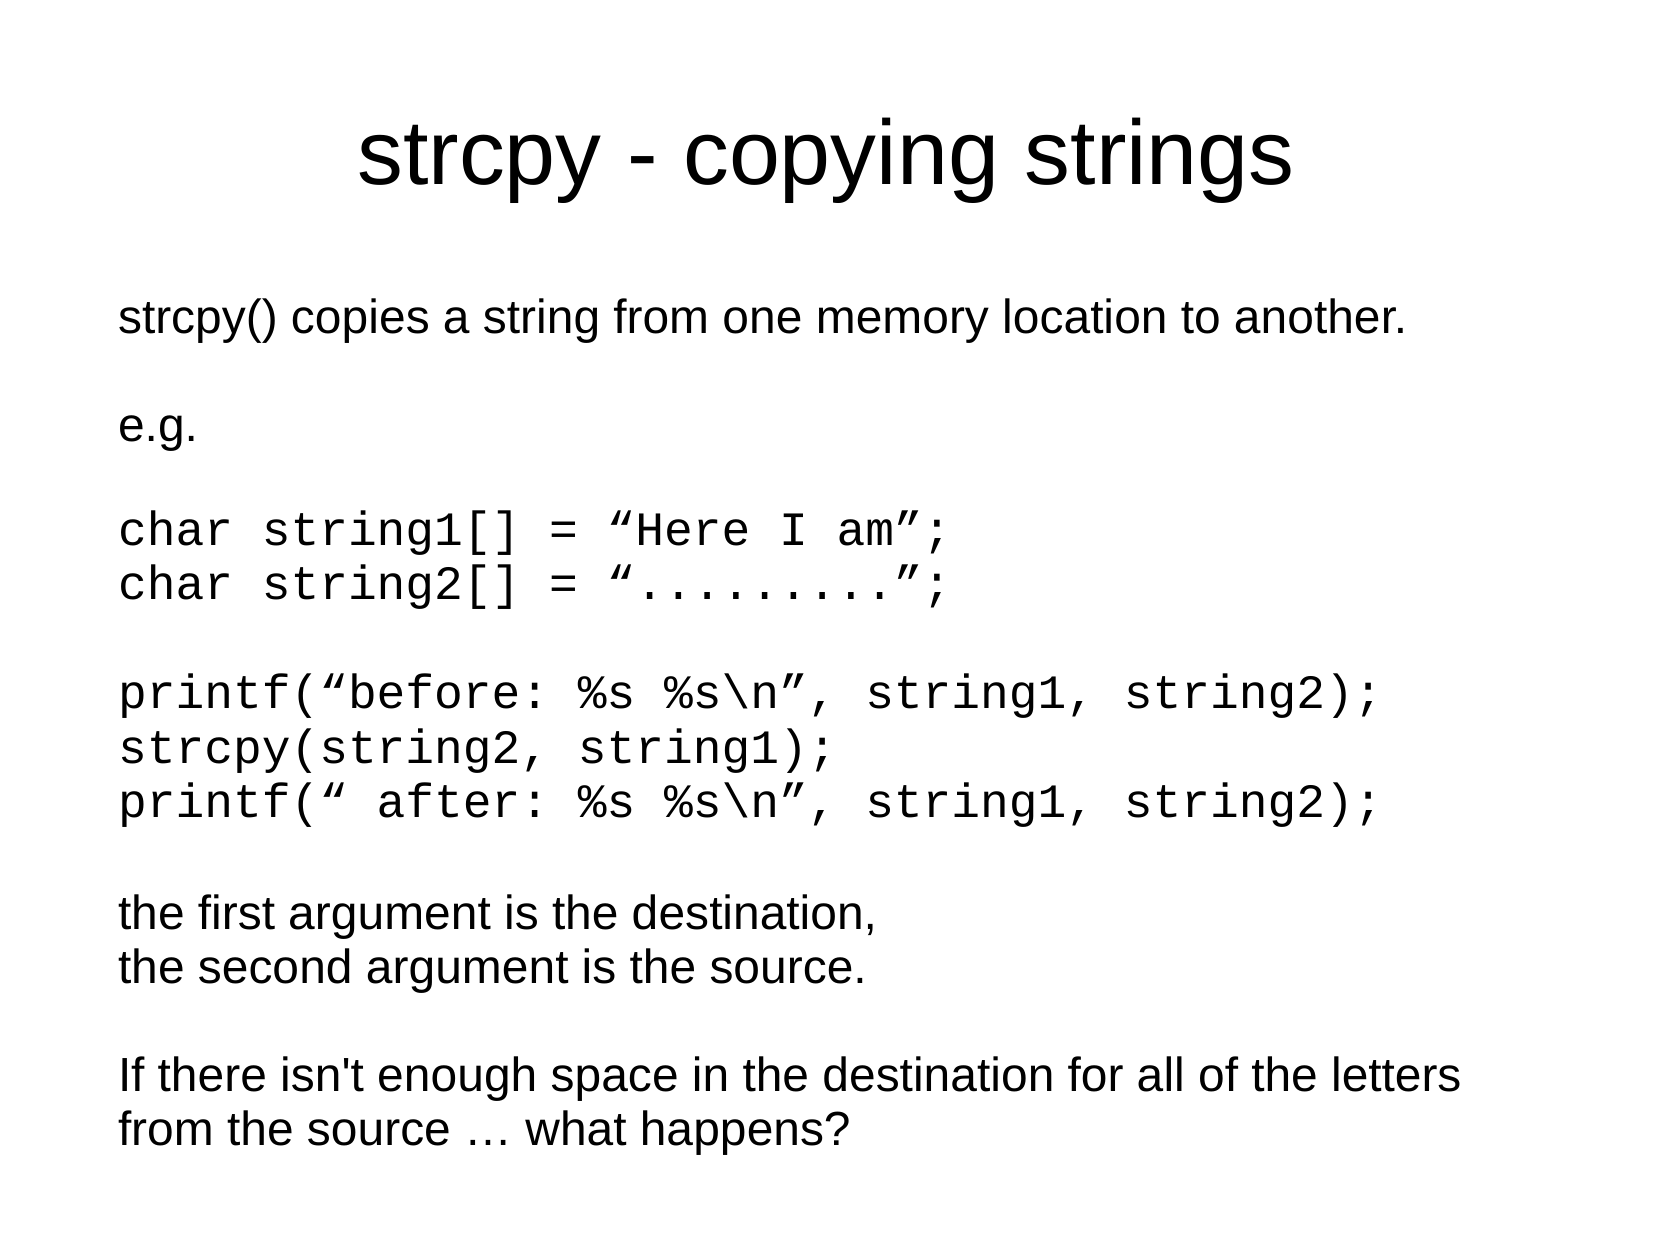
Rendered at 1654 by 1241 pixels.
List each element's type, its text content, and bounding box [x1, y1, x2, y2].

subtitle strcpy() copies a string from one memory location to another. e.g. char string1[] = “Here I am”; char string2[] = “.........”; printf(“before: %s %s\n”, string1, string2); strcpy(string2, string1); printf(“ after: %s %s\n”, string1, string2); the first argument is the destination, the second argument is the source. If there isn't enough space in the destination for all of the letters from the source … what happens? [118, 290, 1538, 1158]
title strcpy - copying strings [82, 49, 1571, 257]
